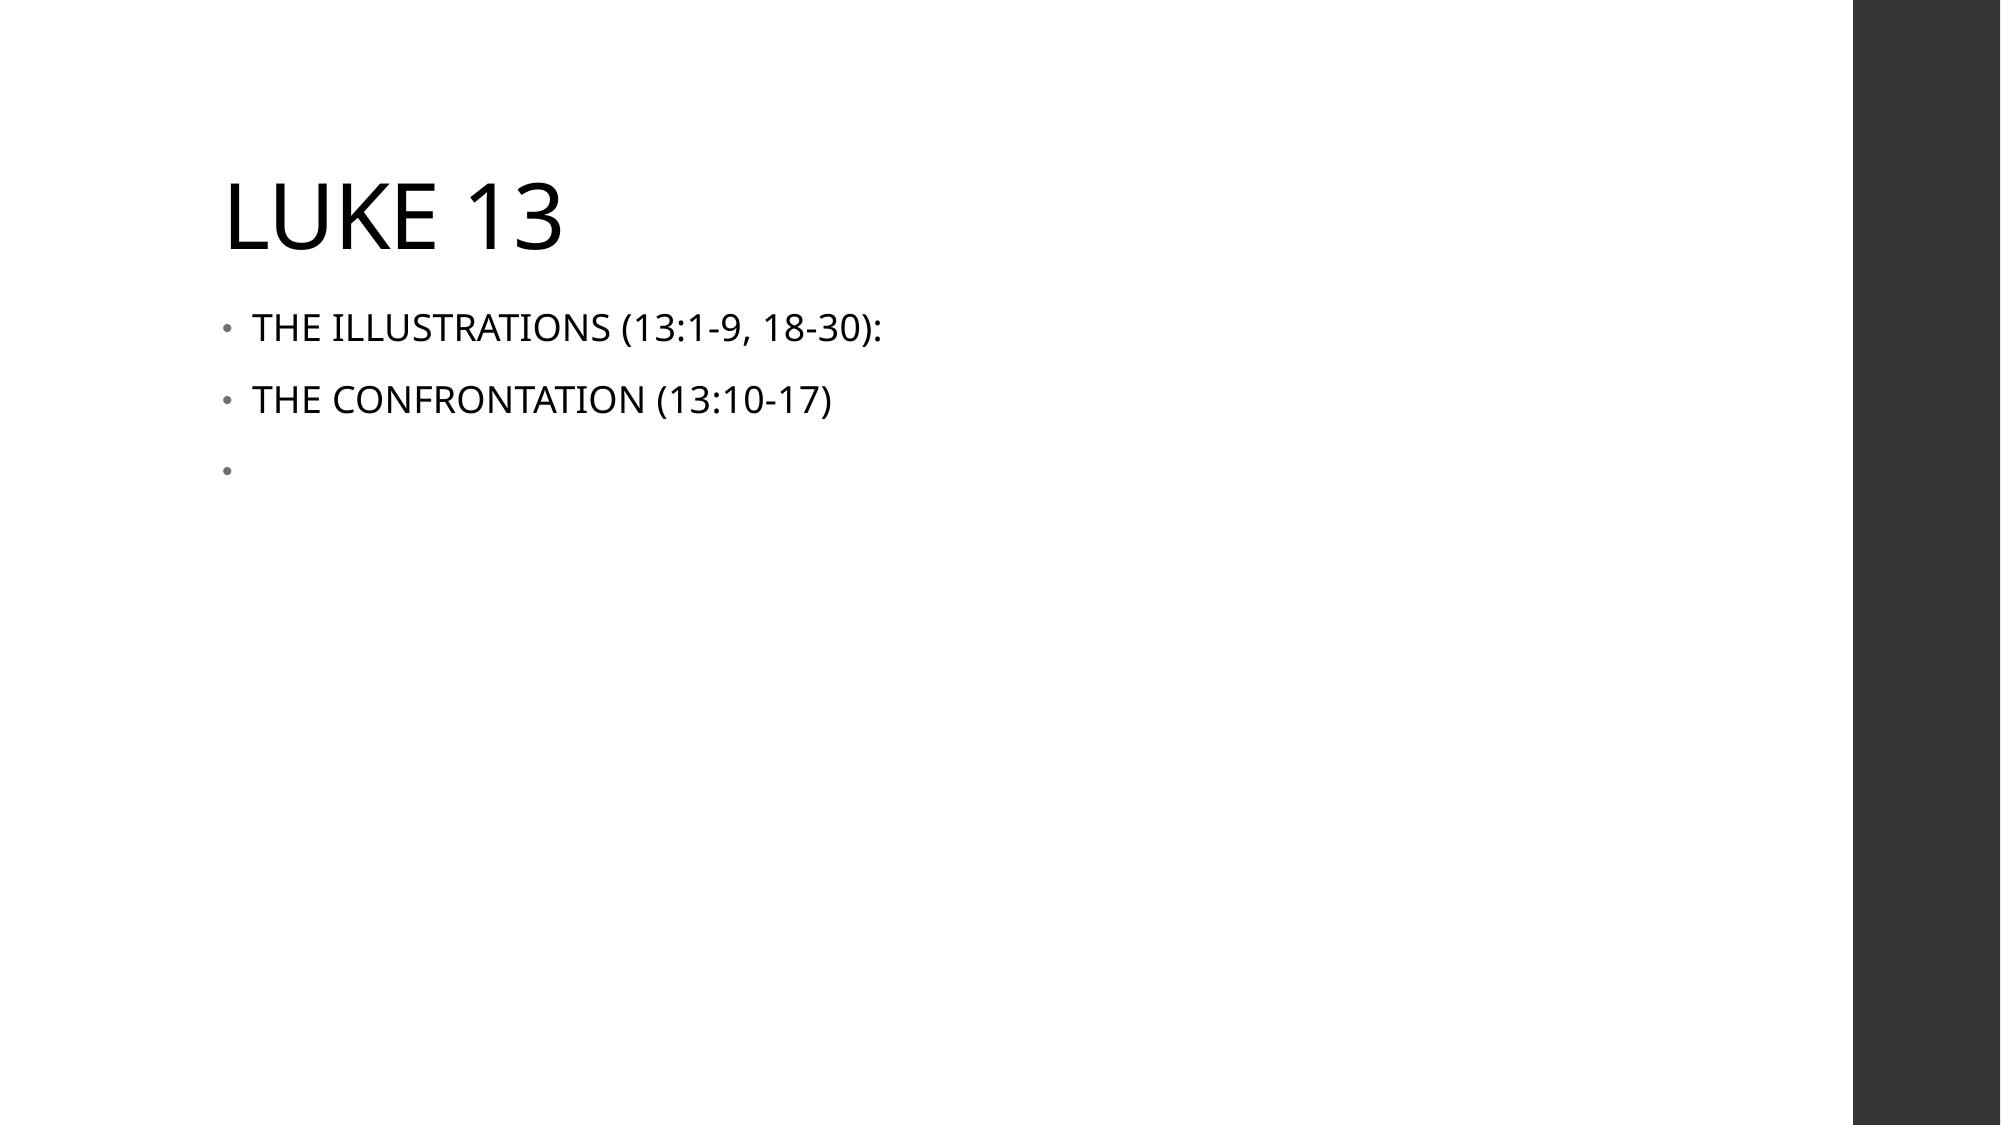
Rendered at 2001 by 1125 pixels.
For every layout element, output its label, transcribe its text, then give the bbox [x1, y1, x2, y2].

list THE ILLUSTRATIONS (13:1-9, 18-30): THE CONFRONTATION (13:10-17) [206, 299, 1617, 1014]
title LUKE 13 [206, 60, 1797, 278]
